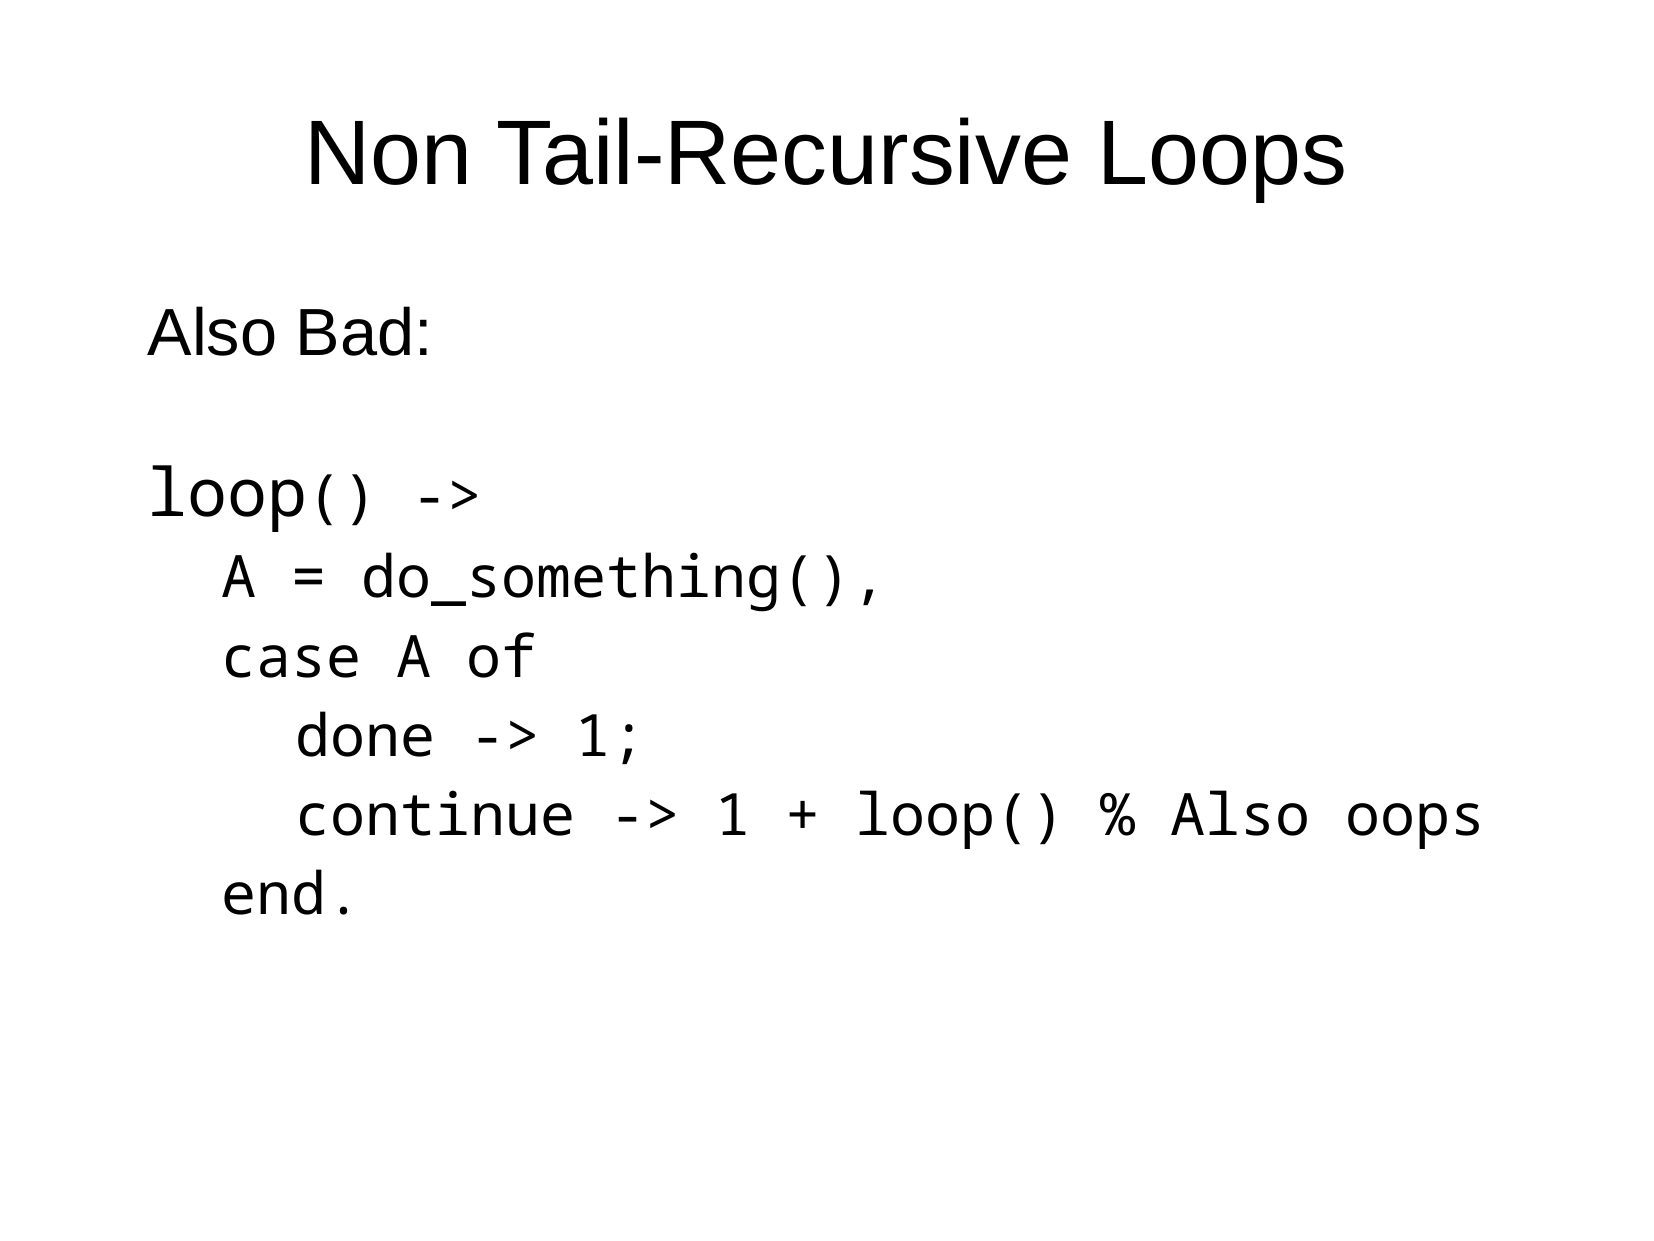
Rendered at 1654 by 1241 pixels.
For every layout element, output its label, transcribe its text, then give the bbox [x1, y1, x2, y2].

title Non Tail-Recursive Loops [82, 49, 1571, 257]
list Also Bad: loop() -> A = do_something(), case A of done -> 1; continue -> 1 + loop() % Also oops end. [76, 295, 1565, 1114]
